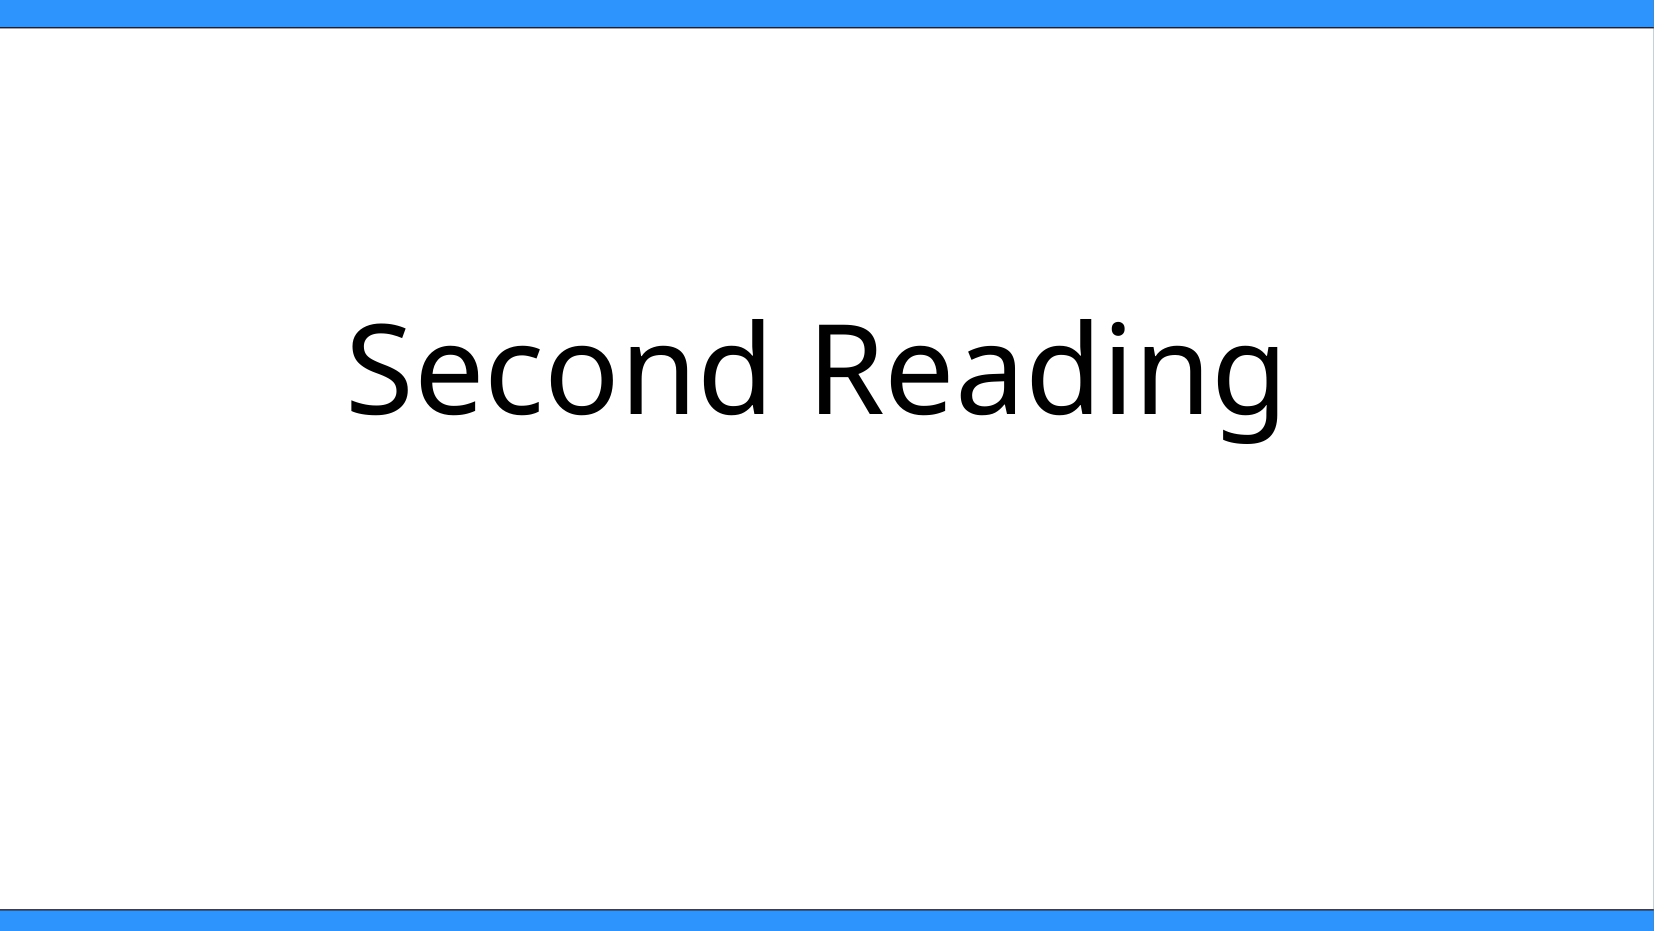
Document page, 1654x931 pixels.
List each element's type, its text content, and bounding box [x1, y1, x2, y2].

picture [0, 0, 1654, 931]
text_box Second Reading [90, 273, 1546, 533]
